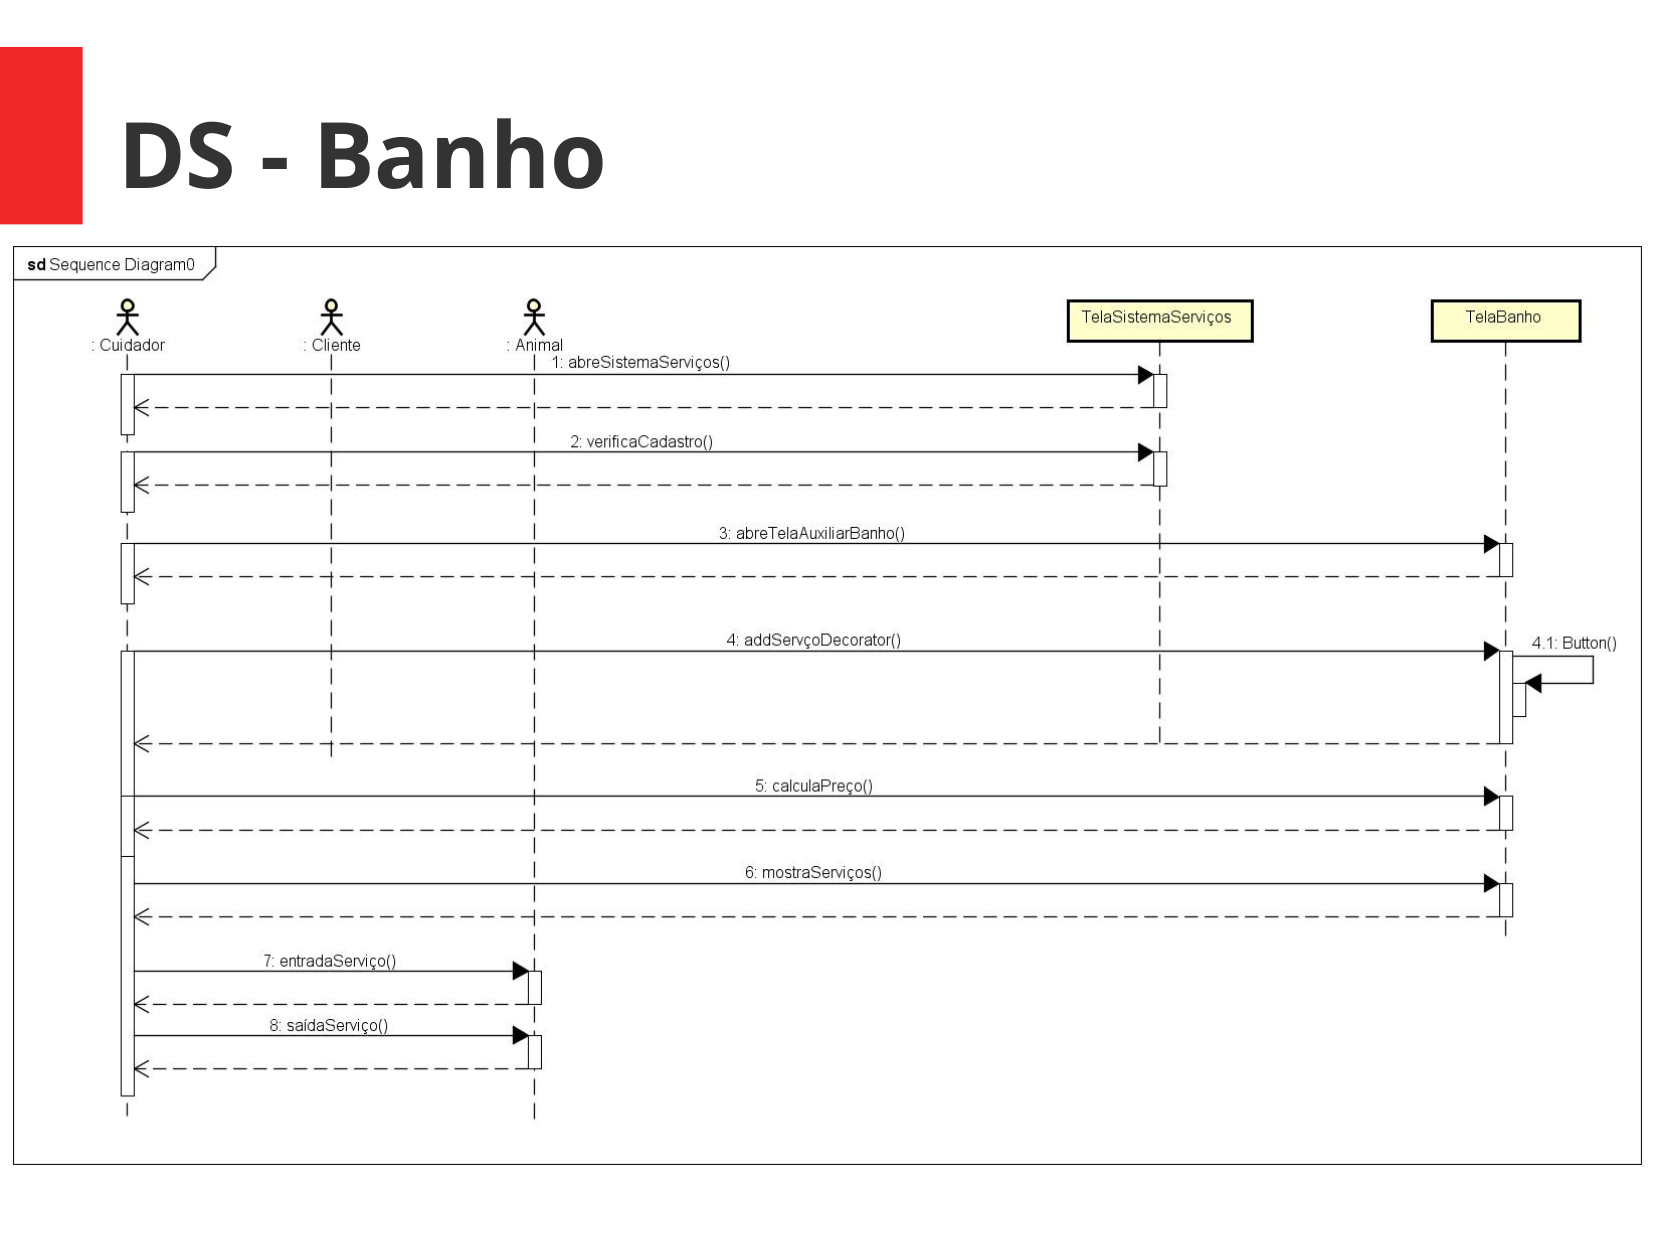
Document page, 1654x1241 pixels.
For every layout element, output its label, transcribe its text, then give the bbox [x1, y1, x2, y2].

title DS - Banho [118, 49, 1571, 257]
picture [0, 233, 1654, 1177]
